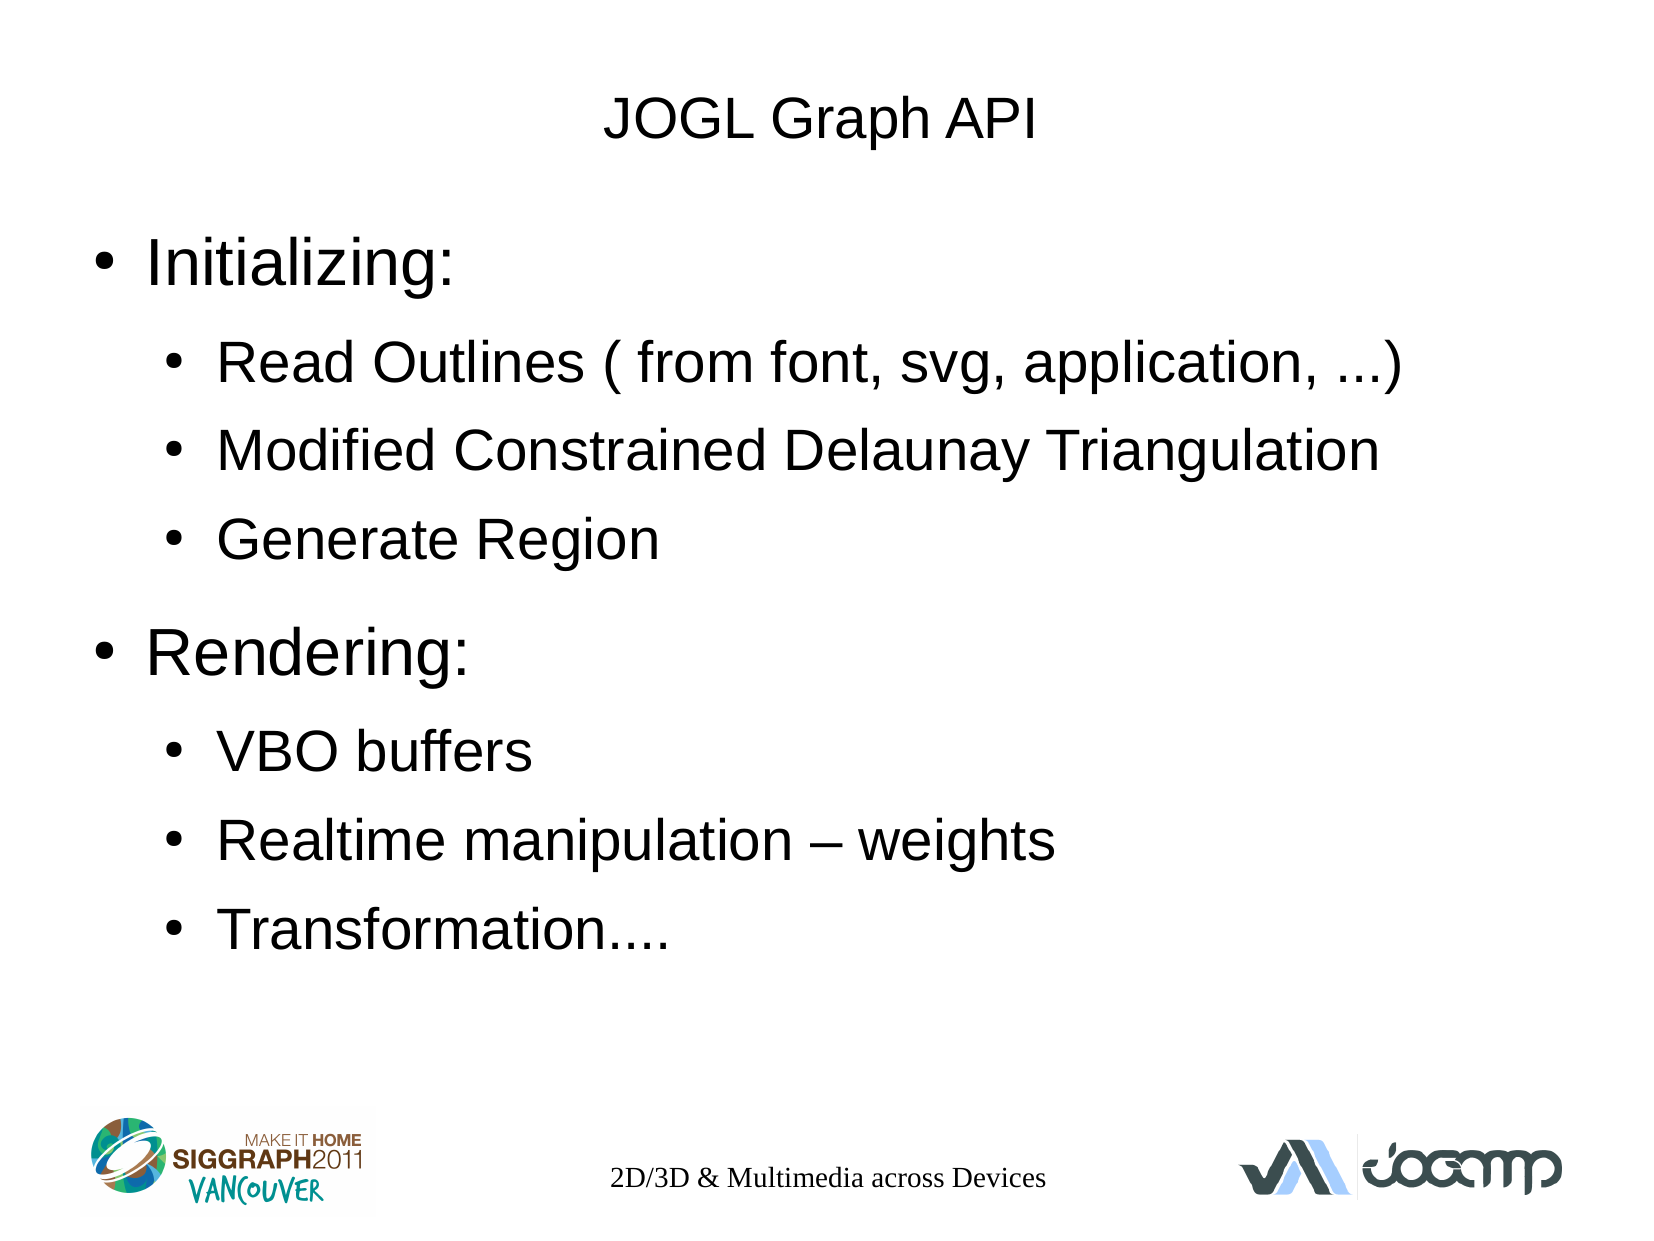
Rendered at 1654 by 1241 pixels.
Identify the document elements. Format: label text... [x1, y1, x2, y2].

picture [80, 1106, 376, 1217]
list Initializing: Read Outlines ( from font, svg, application, ...) Modified Constrained Delaunay Triangulation Generate Region [75, 225, 1571, 614]
title JOGL Graph API [68, 56, 1576, 181]
list Rendering: VBO buffers Realtime manipulation – weights Transformation.... [75, 614, 1571, 1028]
picture [1237, 1134, 1562, 1200]
